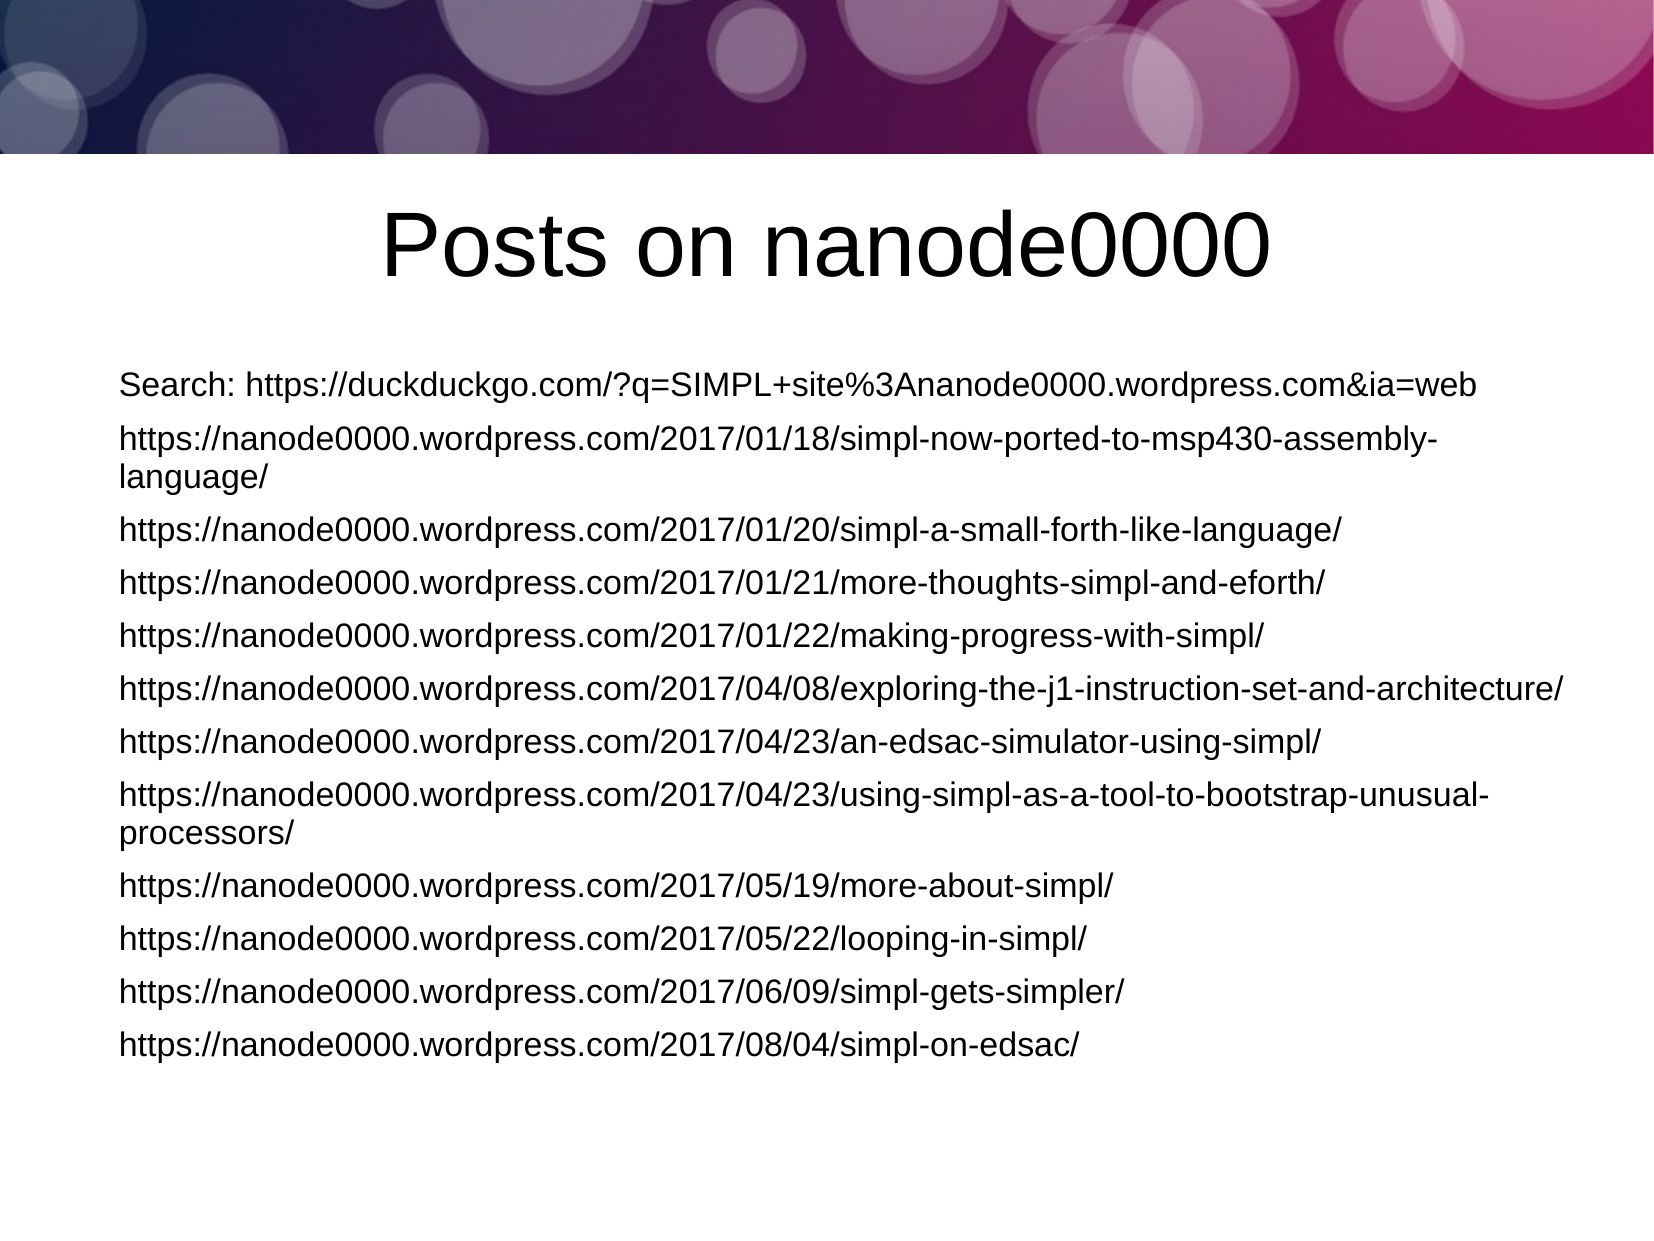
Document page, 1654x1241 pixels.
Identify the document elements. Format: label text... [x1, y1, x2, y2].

list Search: https://duckduckgo.com/?q=SIMPL+site%3Ananode0000.wordpress.com&ia=web https://nanode0000.wordpress.com/2017/01/18/simpl-now-ported-to-msp430-assembly-language/ https://nanode0000.wordpress.com/2017/01/20/simpl-a-small-forth-like-language/ https://nanode0000.wordpress.com/2017/01/21/more-thoughts-simpl-and-eforth/ https://nanode0000.wordpress.com/2017/01/22/making-progress-with-simpl/ https://nanode0000.wordpress.com/2017/04/08/exploring-the-j1-instruction-set-and-architecture/ https://nanode0000.wordpress.com/2017/04/23/an-edsac-simulator-using-simpl/ https://nanode0000.wordpress.com/2017/04/23/using-simpl-as-a-tool-to-bootstrap-unusual-processors/ https://nanode0000.wordpress.com/2017/05/19/more-about-simpl/ https://nanode0000.wordpress.com/2017/05/22/looping-in-simpl/ https://nanode0000.wordpress.com/2017/06/09/simpl-gets-simpler/ https://nanode0000.wordpress.com/2017/08/04/simpl-on-edsac/ [82, 366, 1571, 1087]
picture [0, 0, 1654, 154]
title Posts on nanode0000 [82, 159, 1571, 331]
